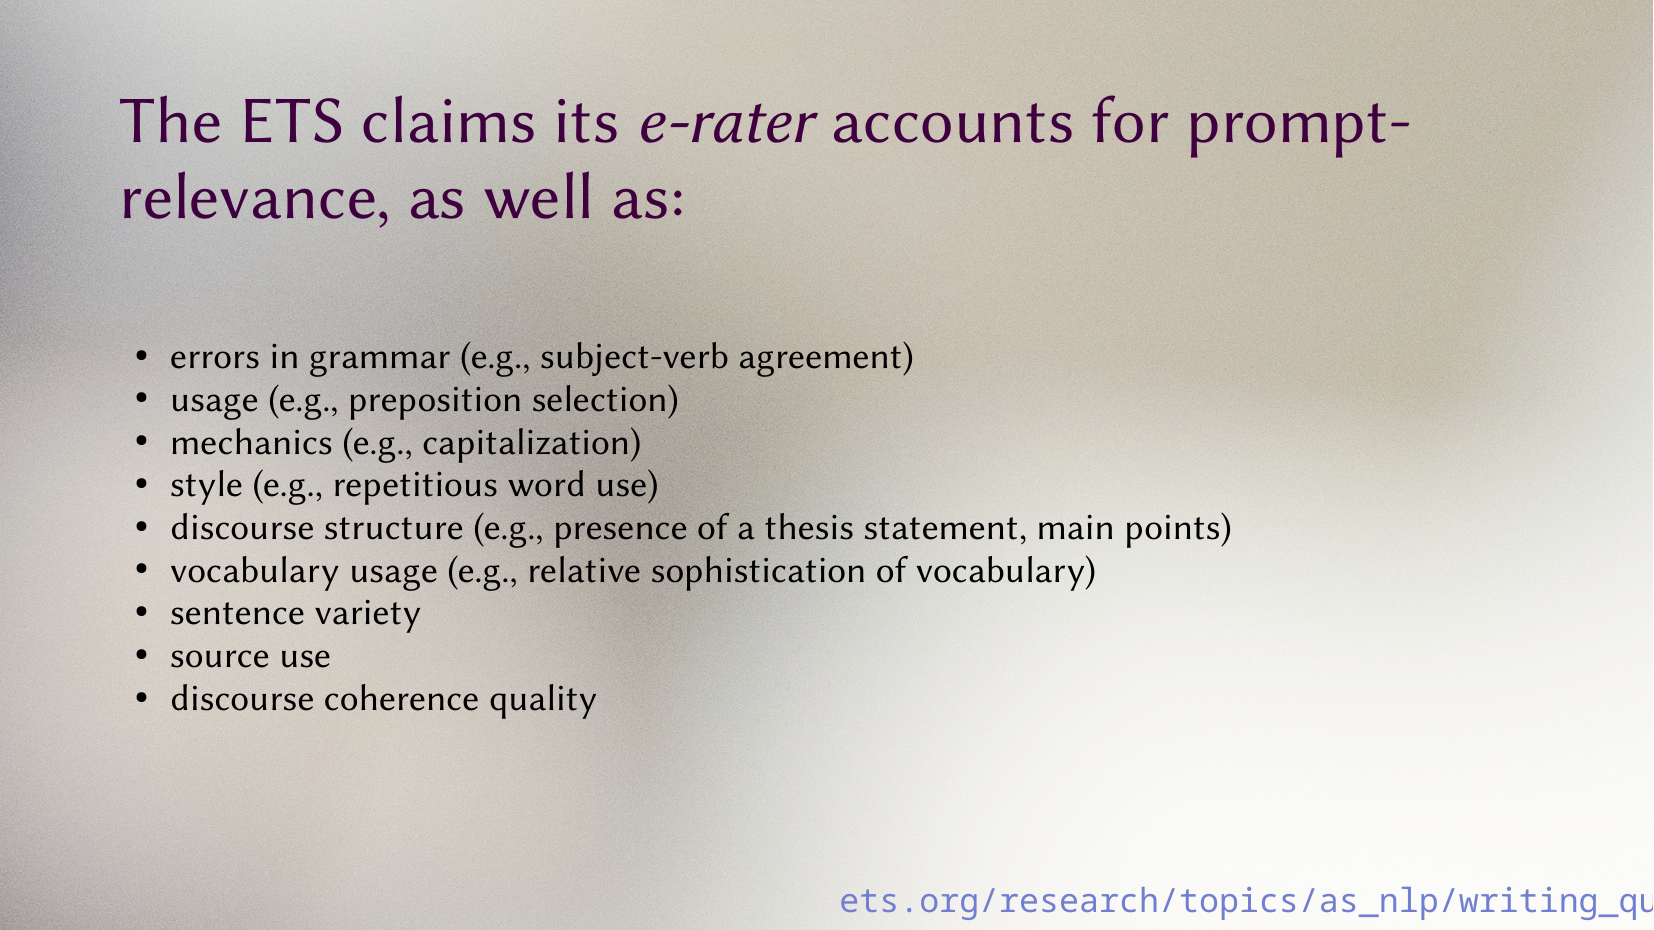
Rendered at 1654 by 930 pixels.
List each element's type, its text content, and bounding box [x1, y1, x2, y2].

text_box ets.org/research/topics/as_nlp/writing_quality/ [824, 869, 1653, 930]
text_box errors in grammar (e.g., subject-verb agreement) usage (e.g., preposition selection) mechanics (e.g., capitalization) style (e.g., repetitious word use) discourse structure (e.g., presence of a thesis statement, main points) vocabulary usage (e.g., relative sophistication of vocabulary) sentence variety source use discourse coherence quality [119, 284, 1350, 813]
text_box The ETS claims its e-rater accounts for prompt-relevance, as well as: [104, 74, 1560, 285]
